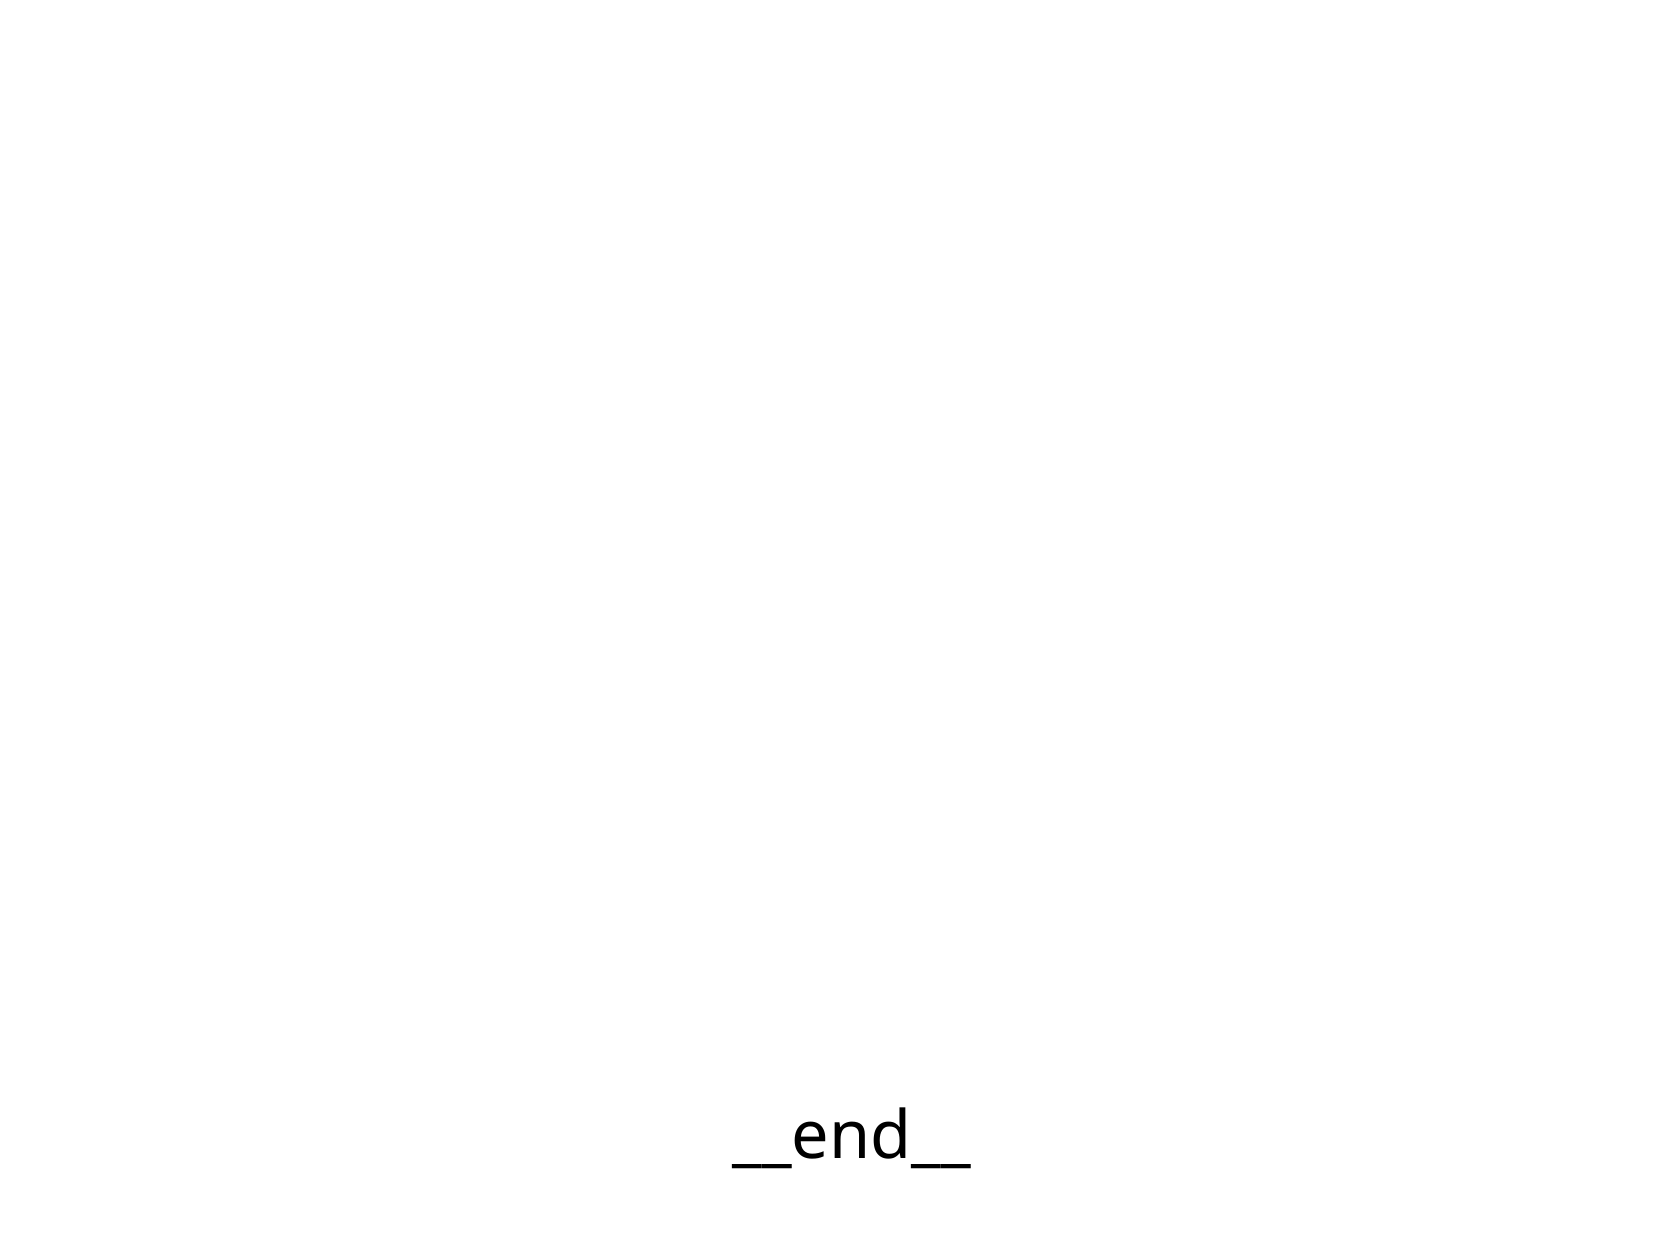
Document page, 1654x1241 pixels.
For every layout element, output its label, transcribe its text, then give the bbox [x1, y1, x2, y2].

text_box __end__ [640, 1068, 1064, 1198]
